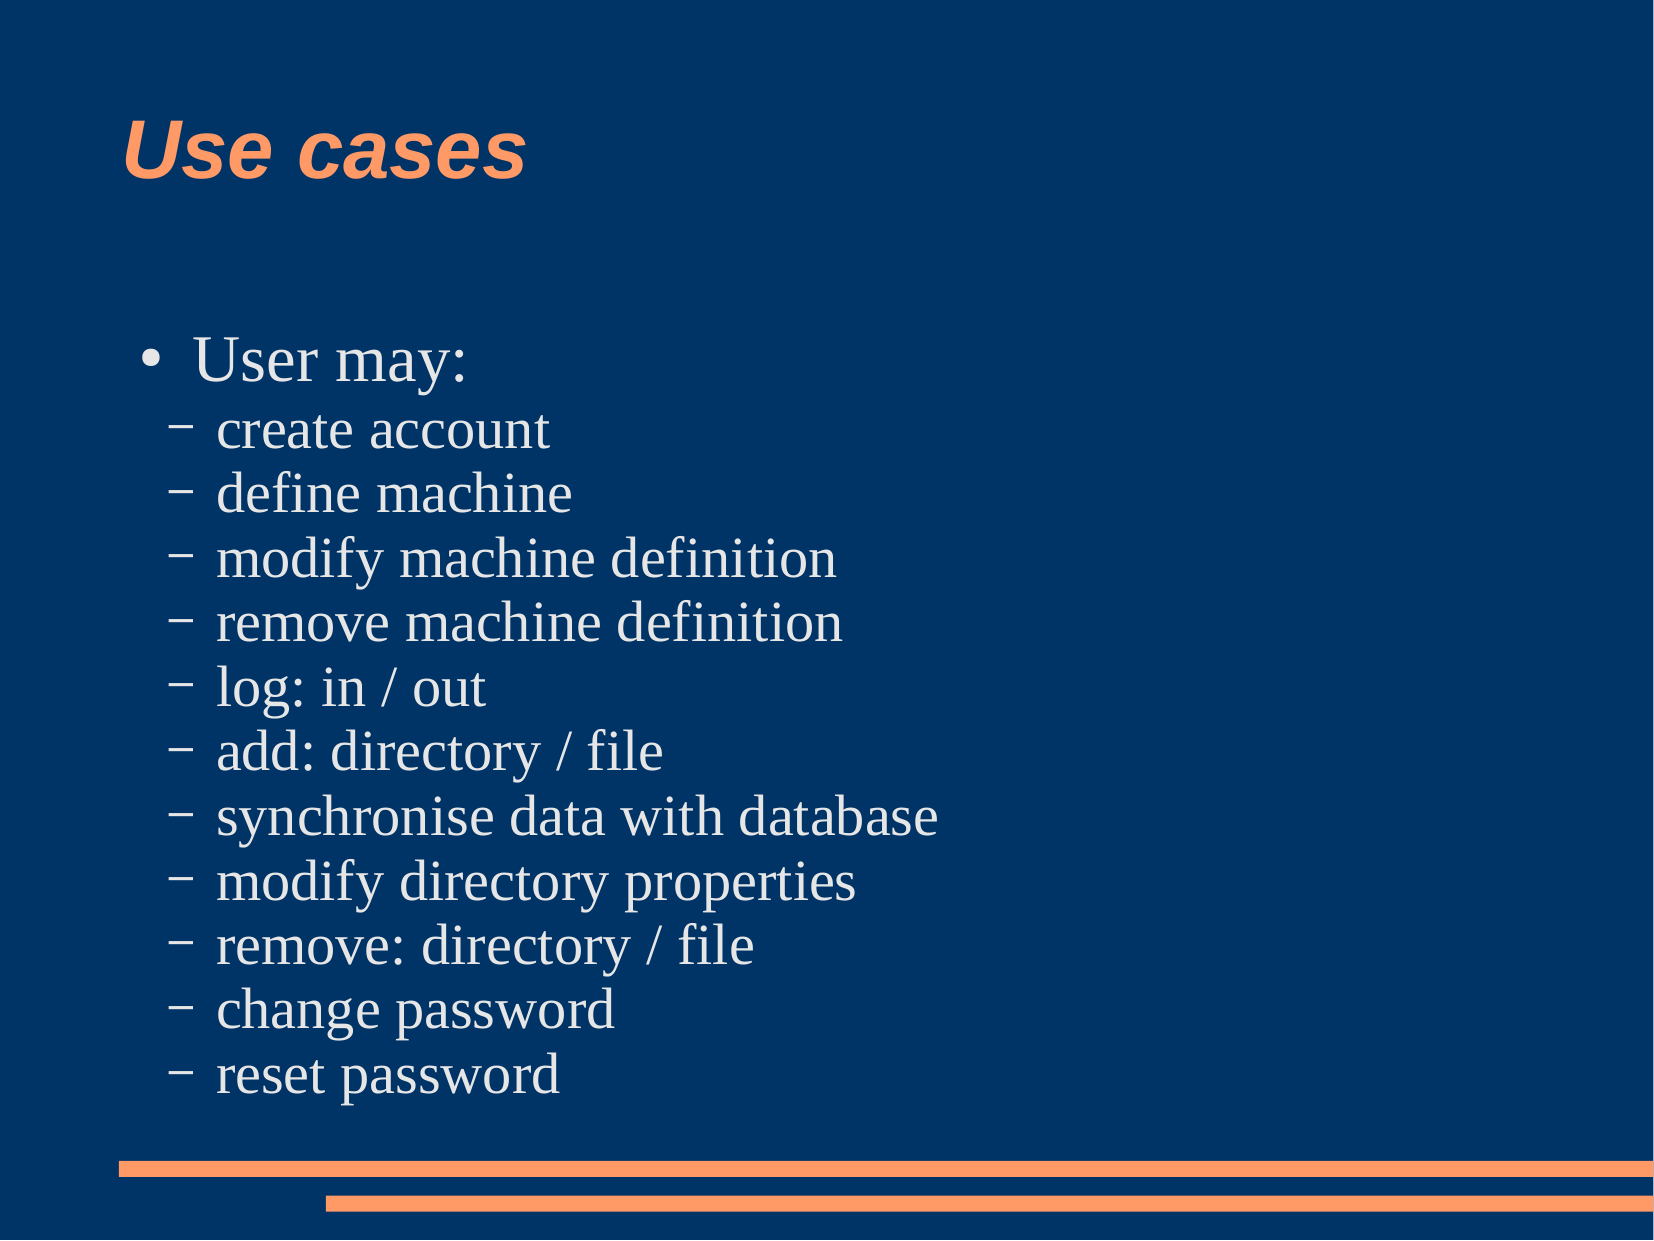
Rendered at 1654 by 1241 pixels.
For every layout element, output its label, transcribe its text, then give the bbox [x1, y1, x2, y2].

list User may: create account define machine modify machine definition remove machine definition log: in / out add: directory / file synchronise data with database modify directory properties remove: directory / file change password reset password [121, 322, 1561, 1133]
title Use cases [121, 46, 1534, 254]
